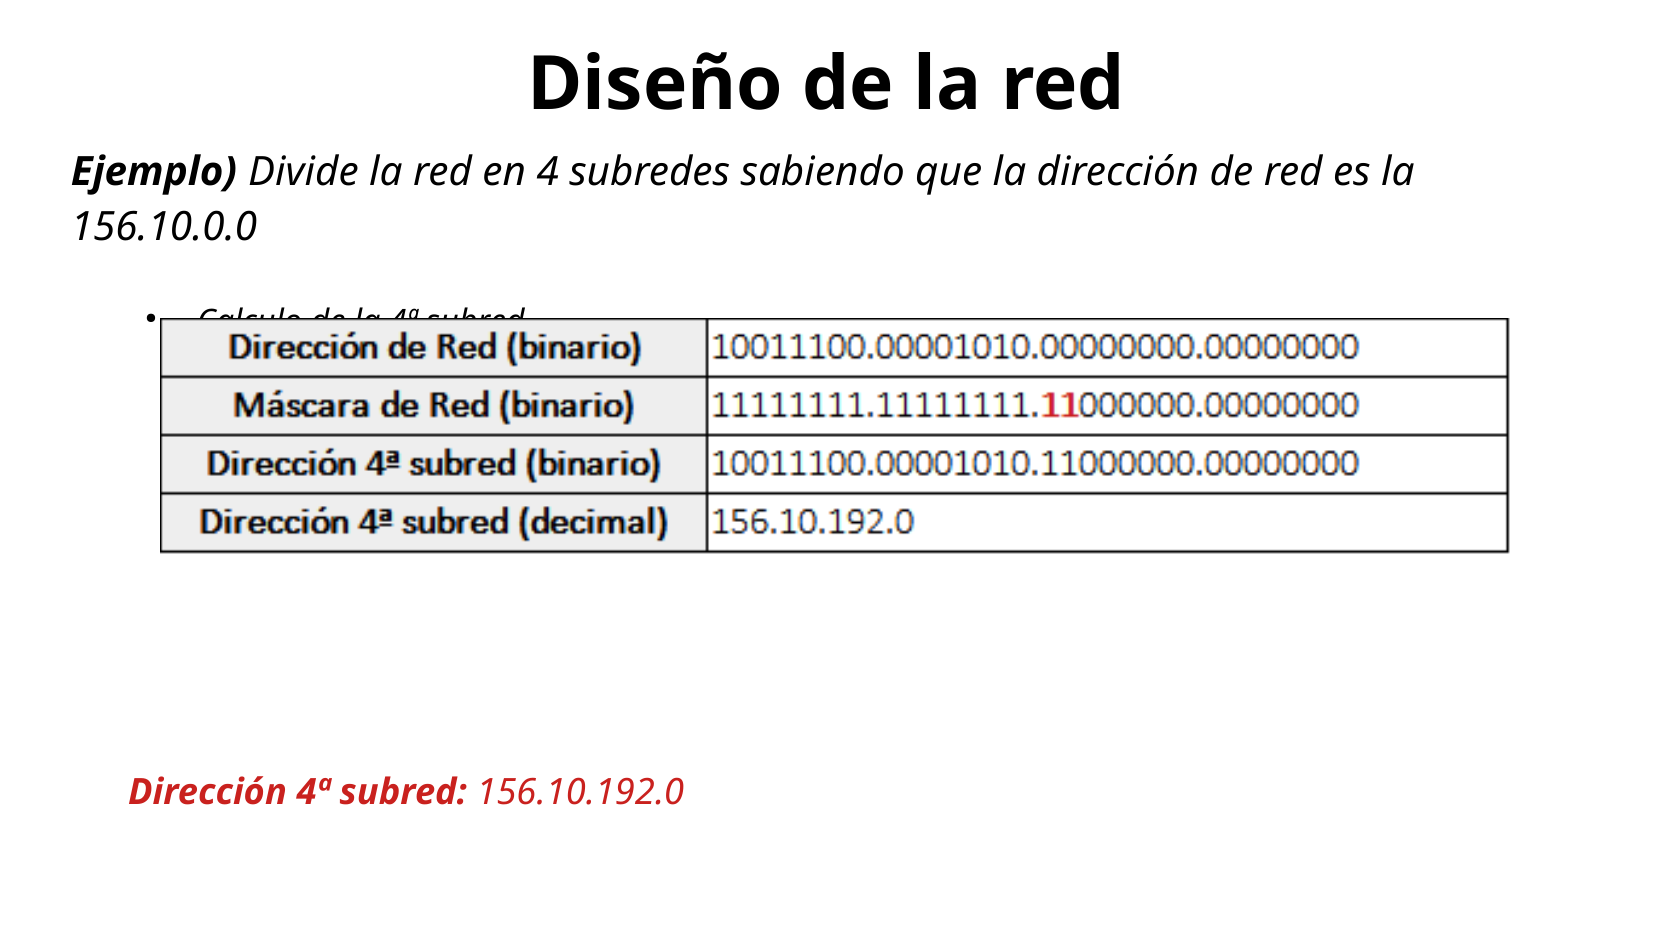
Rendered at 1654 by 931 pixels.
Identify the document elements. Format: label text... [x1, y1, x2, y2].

list Ejemplo) Divide la red en 4 subredes sabiendo que la dirección de red es la 156.10.0.0 Calculo de la 4ª subred Dirección 4ª subred: 156.10.192.0 [70, 141, 1583, 821]
picture [160, 318, 1512, 556]
title Diseño de la red [82, 25, 1571, 136]
